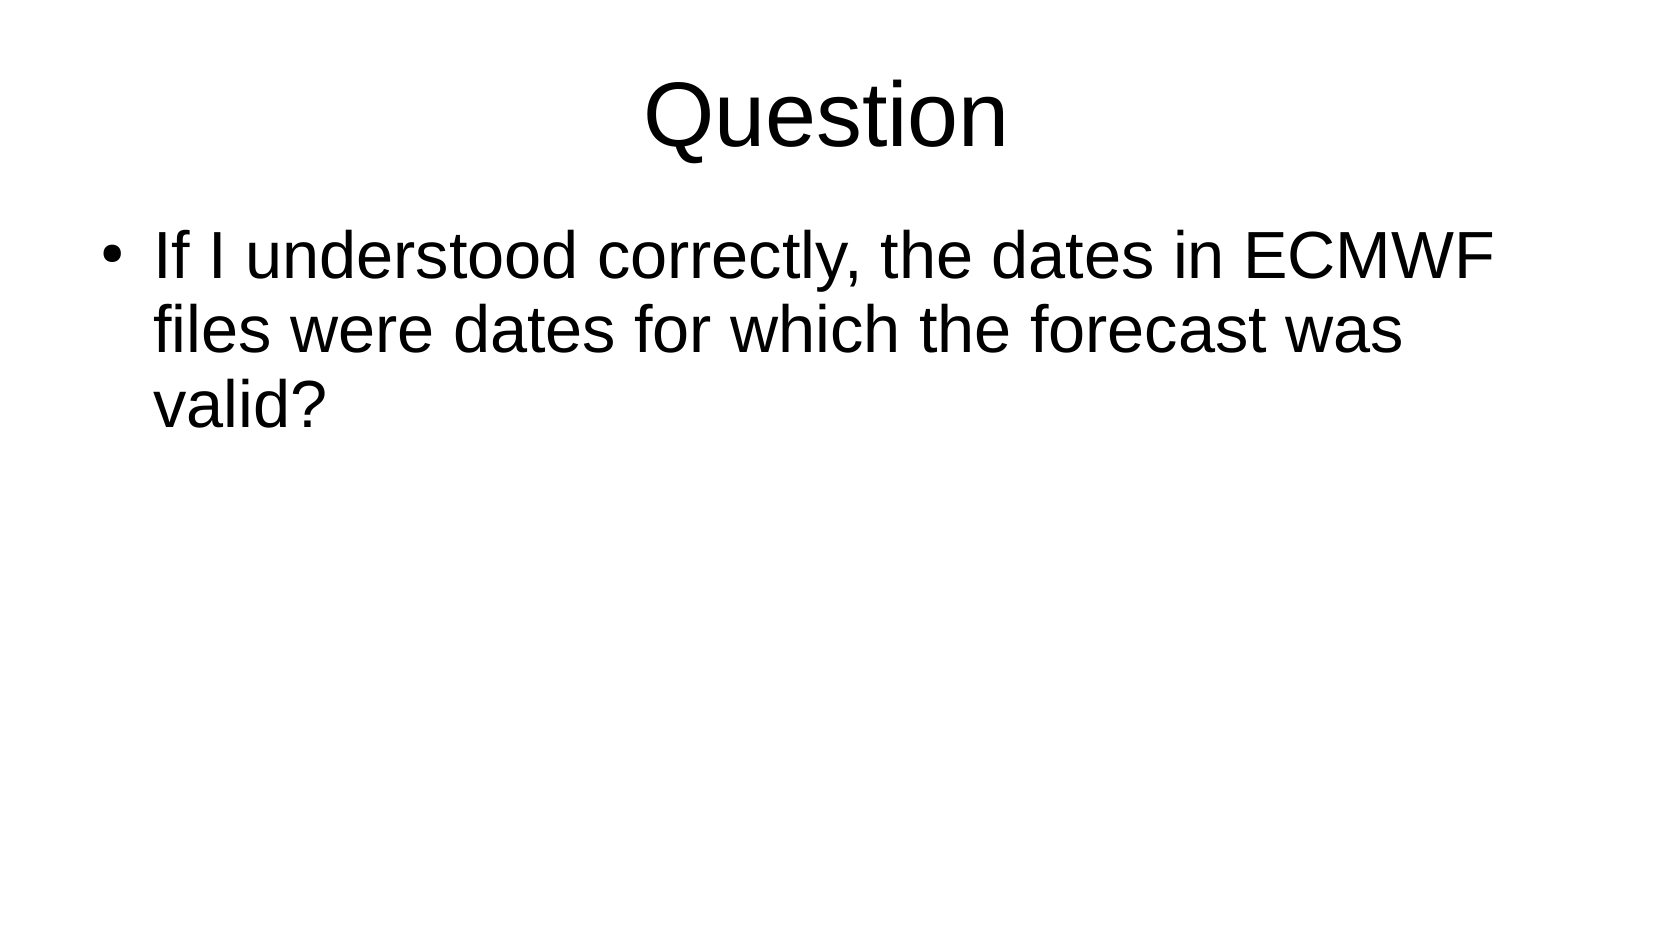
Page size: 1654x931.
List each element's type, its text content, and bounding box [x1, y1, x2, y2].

title Question [82, 37, 1571, 193]
list If I understood correctly, the dates in ECMWF files were dates for which the forecast was valid? [82, 217, 1571, 758]
